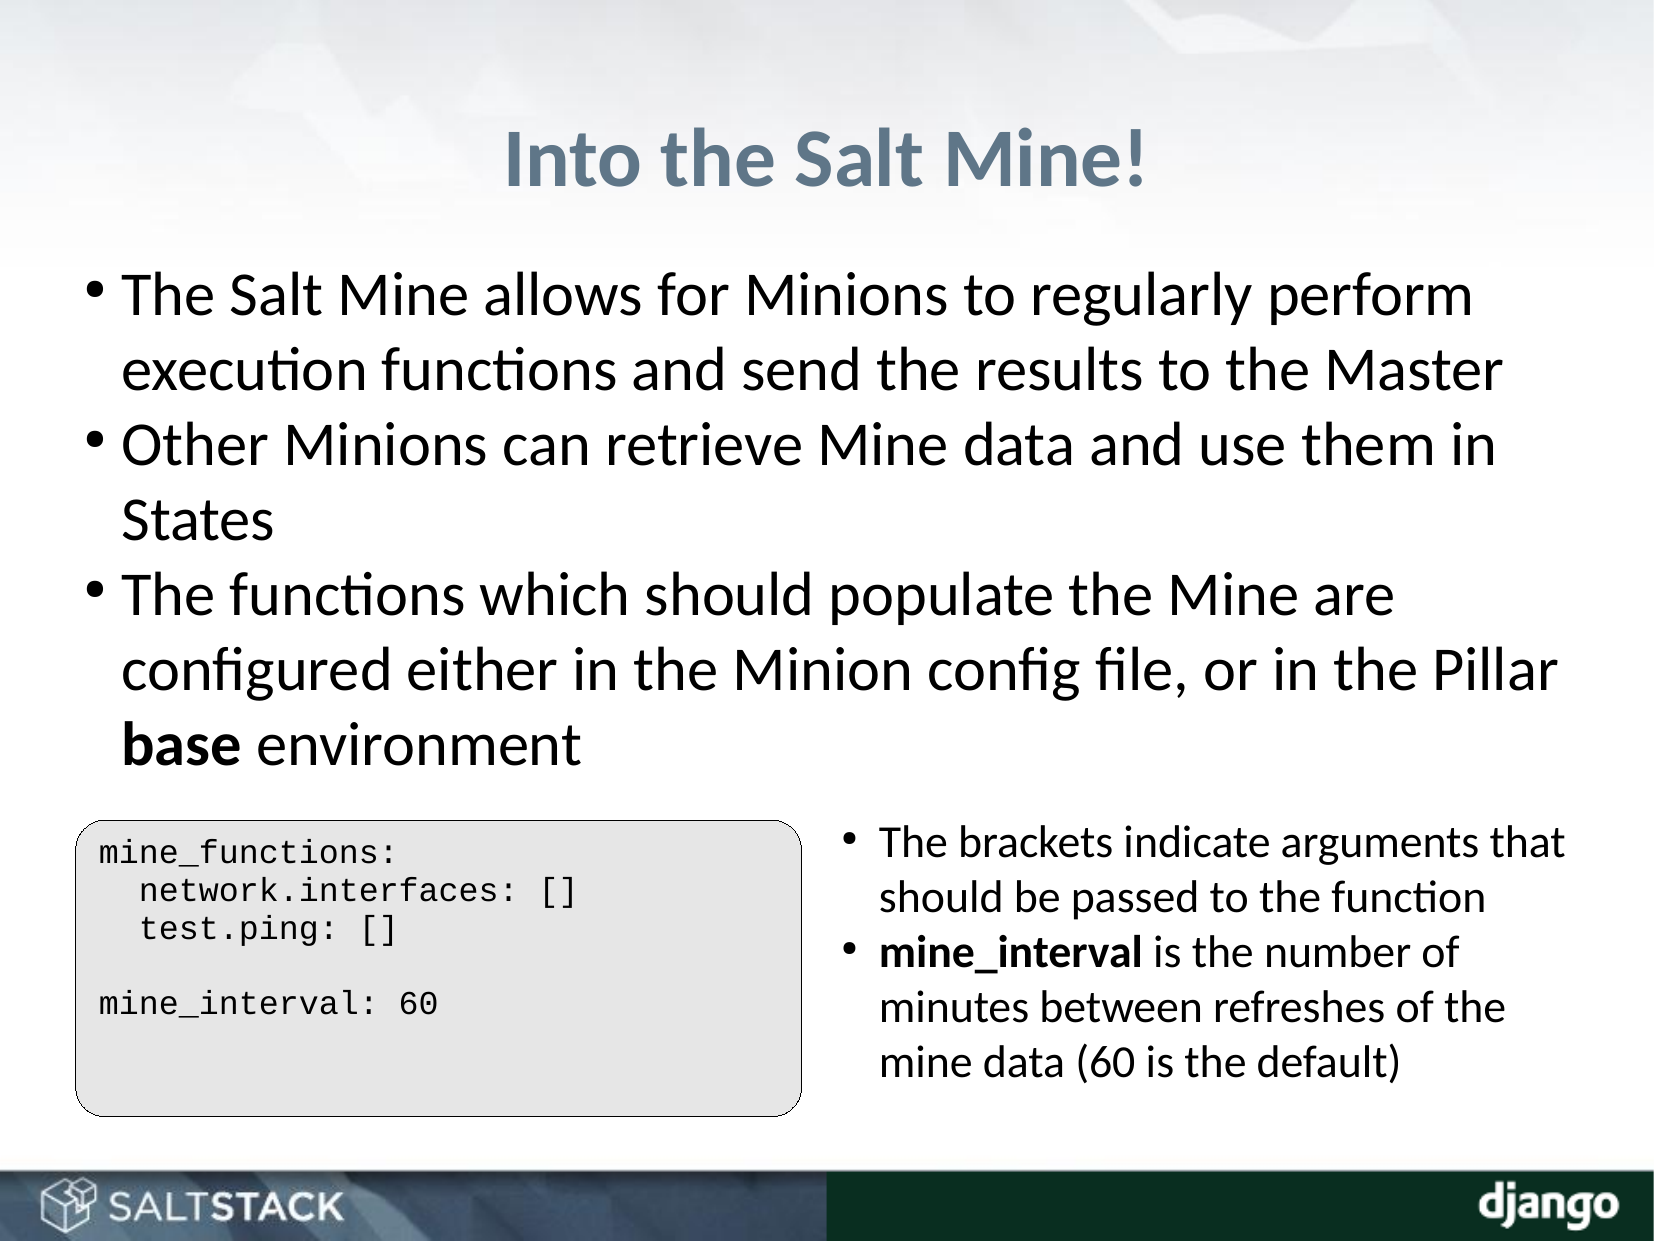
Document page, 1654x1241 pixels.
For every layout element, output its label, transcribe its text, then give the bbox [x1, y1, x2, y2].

picture [0, 0, 1654, 1241]
text_box Into the Salt Mine! [82, 49, 1571, 245]
text_box The Salt Mine allows for Minions to regularly perform execution functions and send the results to the Master Other Minions can retrieve Mine data and use them in States The functions which should populate the Mine are configured either in the Minion config file, or in the Pillar base environment [69, 245, 1585, 826]
text_box The brackets indicate arguments that should be passed to the function mine_interval is the number of minutes between refreshes of the mine data (60 is the default) [826, 804, 1606, 1126]
text_box mine_functions: network.interfaces: [] test.ping: [] mine_interval: 60 [75, 820, 802, 1117]
